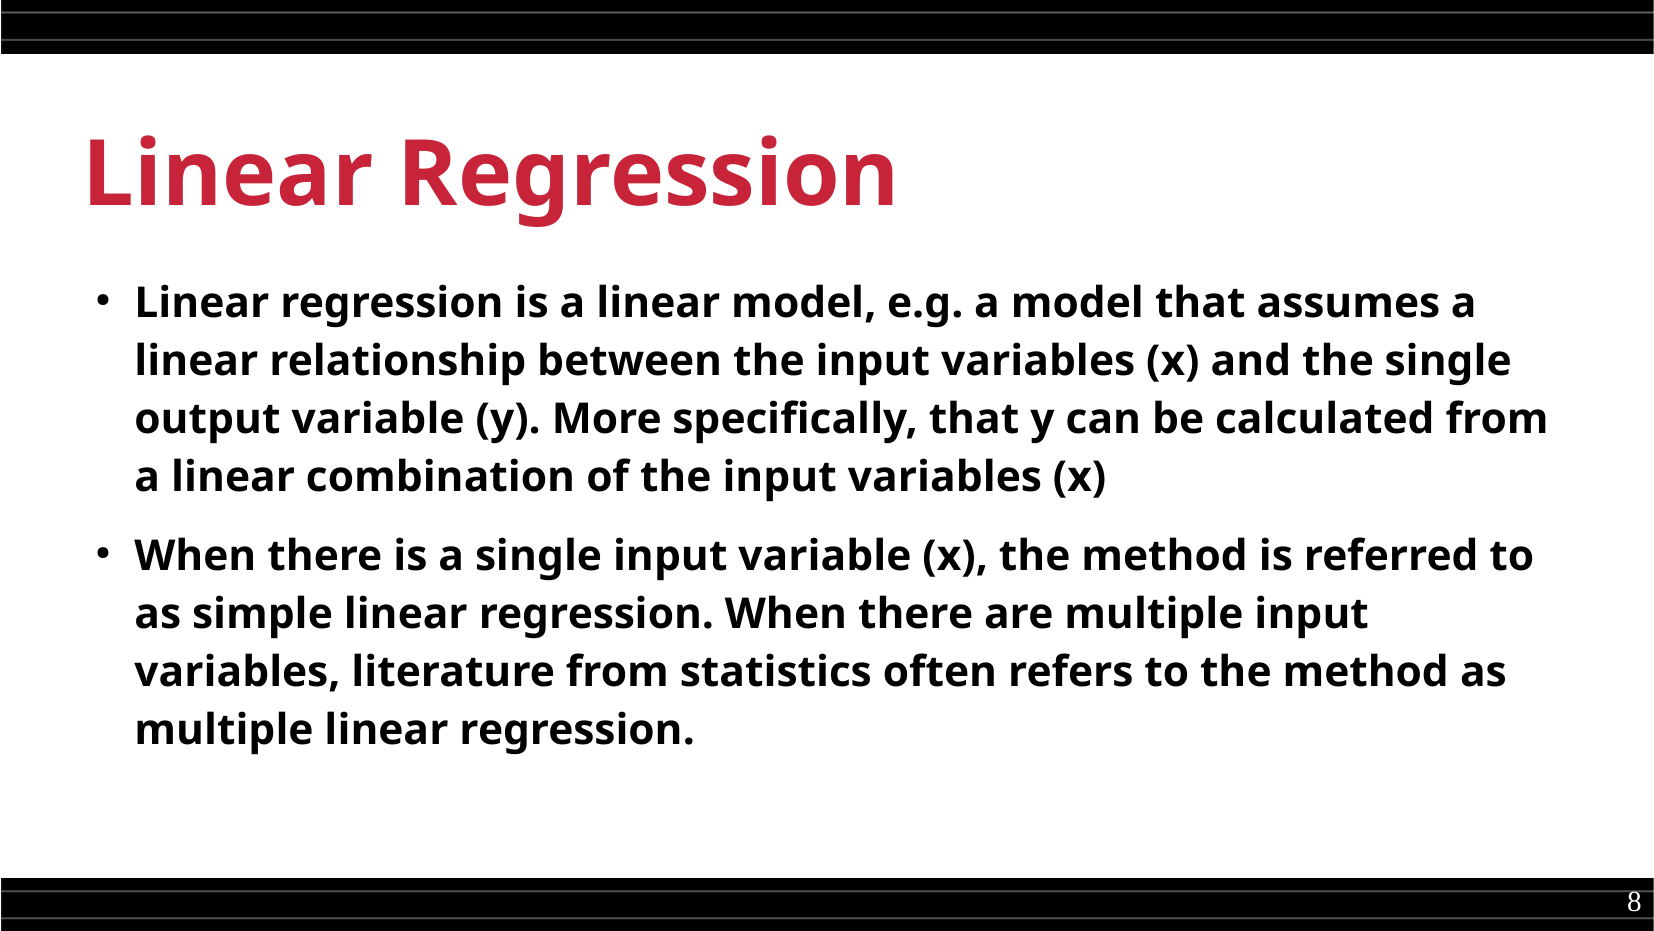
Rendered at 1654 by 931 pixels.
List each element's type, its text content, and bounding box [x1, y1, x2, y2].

list Linear regression is a linear model, e.g. a model that assumes a linear relationship between the input variables (x) and the single output variable (y). More specifically, that y can be calculated from a linear combination of the input variables (x) When there is a single input variable (x), the method is referred to as simple linear regression. When there are multiple input variables, literature from statistics often refers to the method as multiple linear regression. [82, 271, 1571, 758]
picture [1, 878, 1654, 931]
title Linear Regression [82, 92, 1571, 249]
picture [1, 0, 1654, 54]
